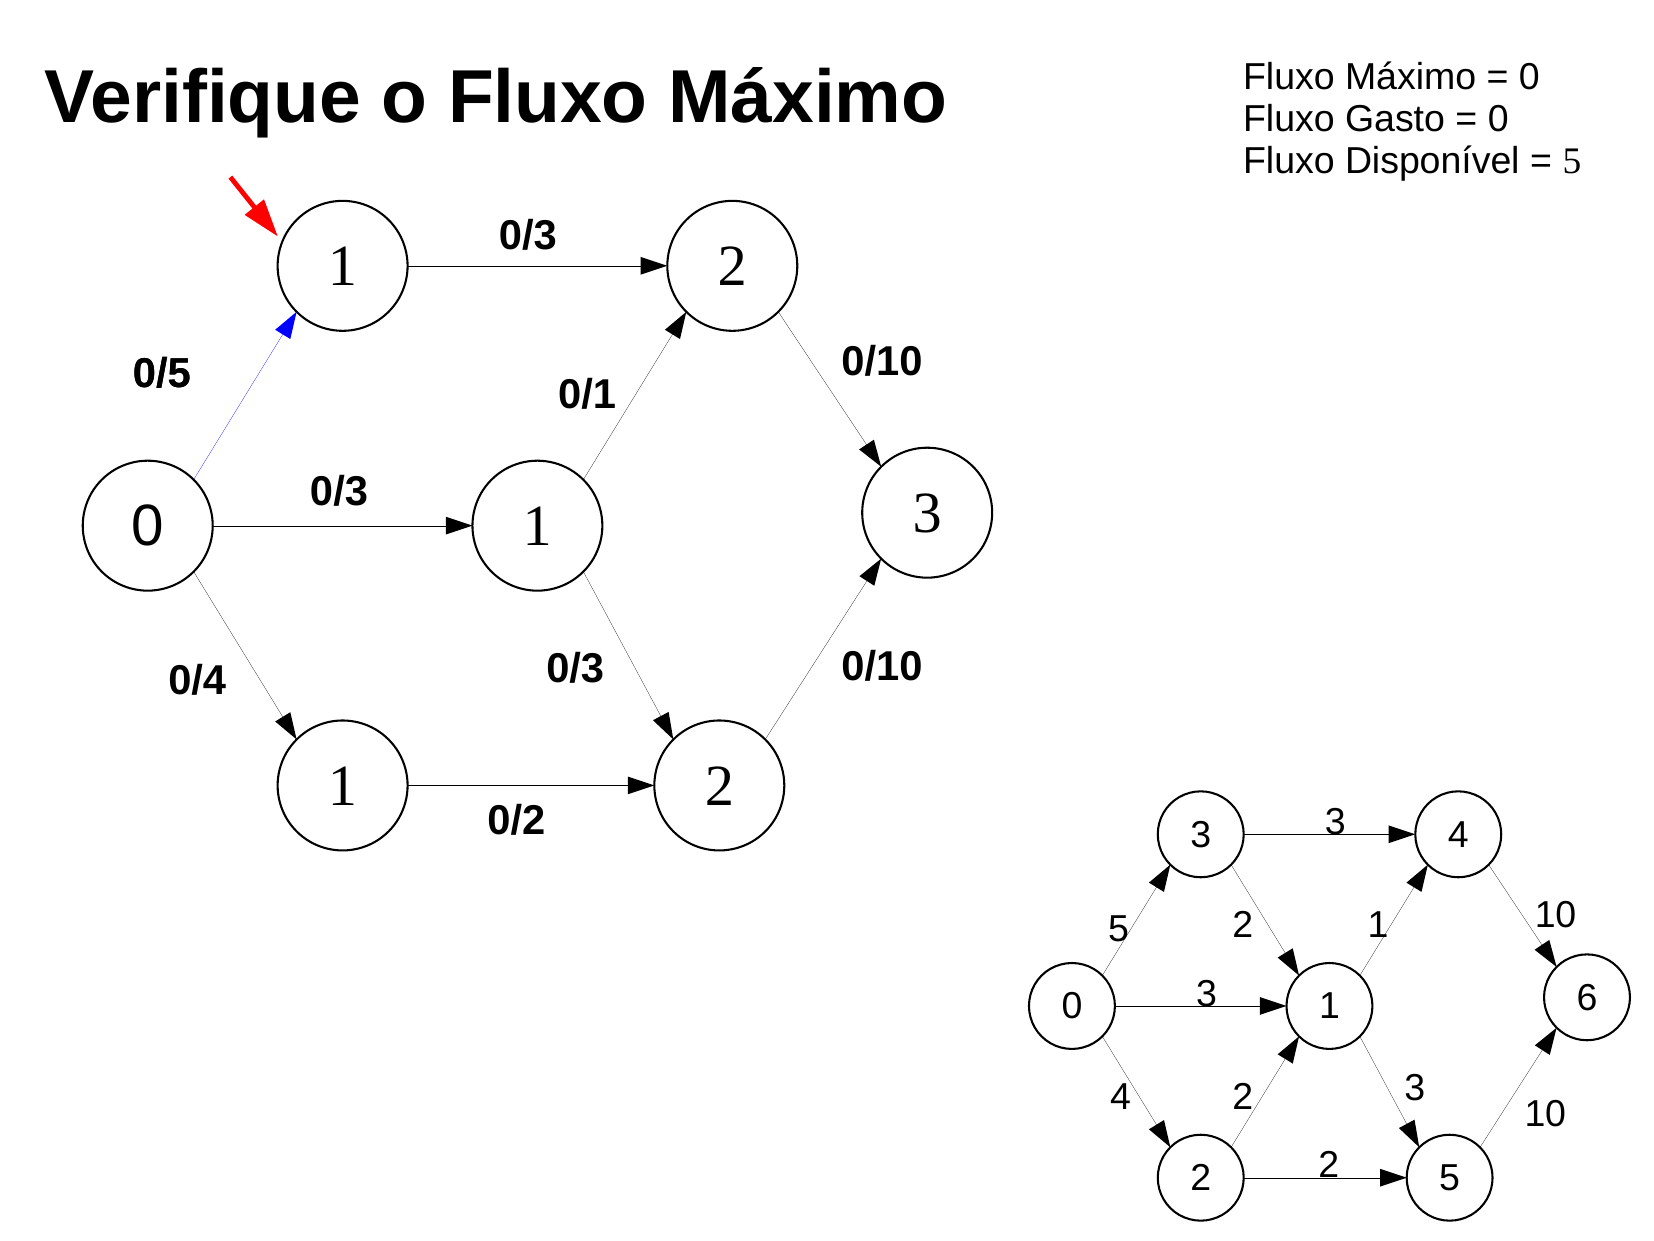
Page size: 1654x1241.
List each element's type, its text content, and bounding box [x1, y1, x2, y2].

text_box 10 [1520, 885, 1595, 985]
text_box Verifique o Fluxo Máximo [29, 47, 963, 147]
text_box 2 [654, 720, 785, 851]
text_box 0/10 [826, 635, 957, 697]
text_box 5 [1093, 900, 1131, 958]
text_box 4 [1415, 791, 1502, 878]
text_box 2 [1217, 1067, 1255, 1125]
text_box 3 [1389, 1059, 1427, 1116]
text_box 1 [277, 720, 408, 851]
text_box 2 [1303, 1136, 1341, 1194]
text_box 1 [1286, 963, 1373, 1049]
text_box 0/1 [543, 363, 650, 426]
text_box 4 [1095, 1067, 1132, 1125]
text_box 0/3 [484, 204, 591, 266]
text_box 2 [667, 200, 798, 331]
text_box 2 [1157, 1134, 1244, 1221]
text_box 3 [1157, 791, 1244, 878]
text_box 0/5 [118, 342, 225, 404]
text_box 0/2 [472, 789, 579, 851]
text_box 6 [1544, 955, 1630, 1041]
text_box 0/3 [531, 637, 638, 700]
text_box 1 [472, 460, 603, 591]
text_box 3 [1310, 792, 1347, 850]
text_box 0/10 [826, 330, 957, 393]
text_box 2 [1217, 895, 1255, 953]
text_box 0 [1028, 963, 1115, 1049]
text_box 0/3 [295, 460, 402, 522]
text_box 5 [1406, 1134, 1493, 1221]
text_box 0/4 [153, 649, 260, 711]
text_box 10 [1509, 1084, 1596, 1142]
text_box Fluxo Máximo = 0 Fluxo Gasto = 0 Fluxo Disponível = 5 [1228, 48, 1597, 189]
text_box 3 [862, 447, 993, 578]
text_box 6 [1582, 996, 1592, 1008]
text_box 0 [82, 460, 213, 591]
text_box 3 [1181, 964, 1218, 1022]
text_box 1 [277, 200, 408, 331]
text_box 1 [1352, 895, 1390, 953]
